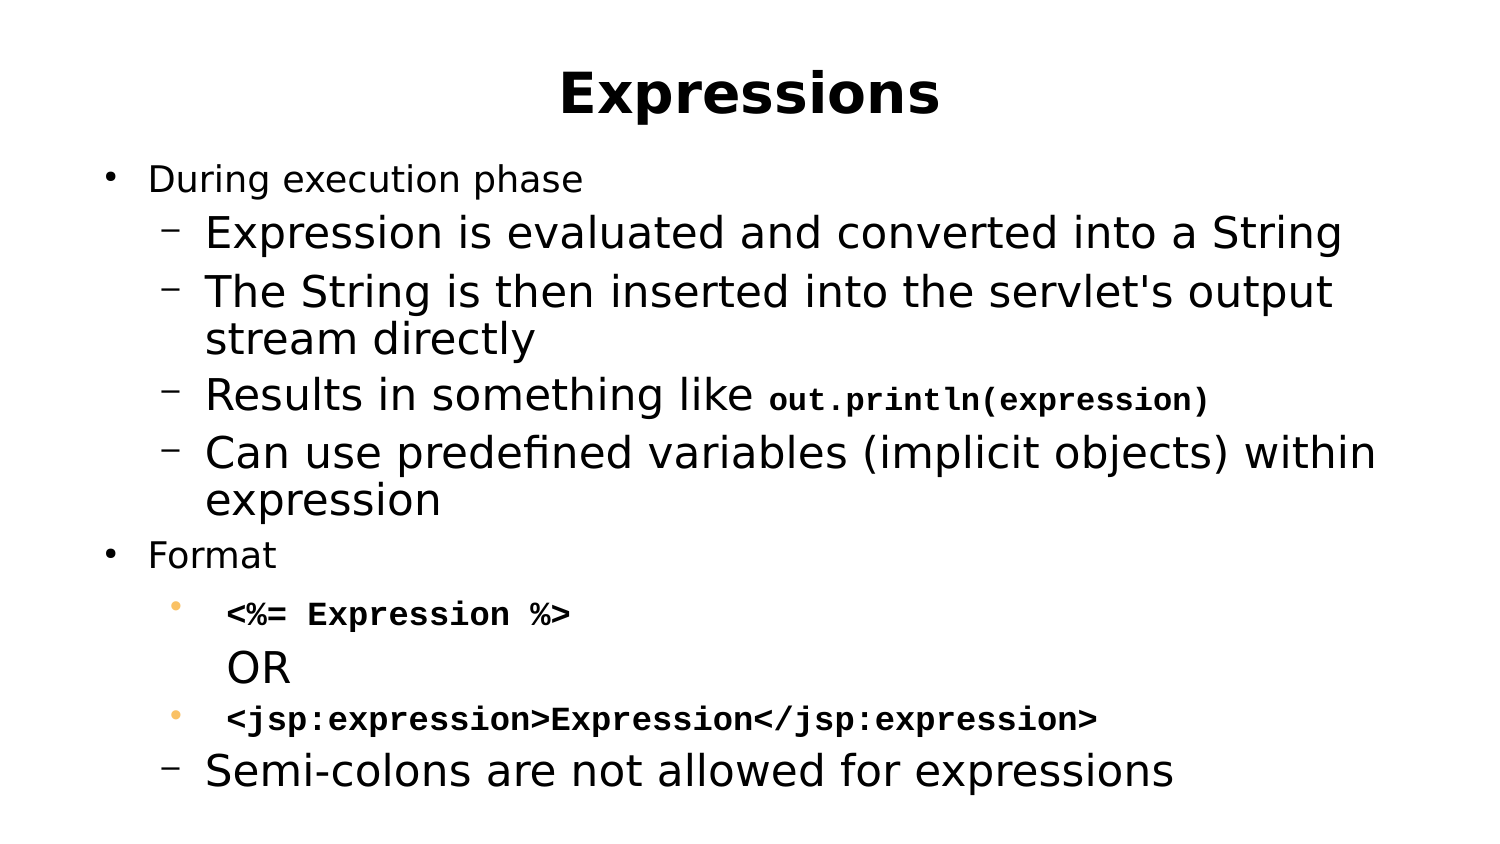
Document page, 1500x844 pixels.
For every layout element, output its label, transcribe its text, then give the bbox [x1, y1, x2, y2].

title Expressions [75, 33, 1425, 133]
list During execution phase Expression is evaluated and converted into a String The String is then inserted into the servlet's output stream directly Results in something like out.println(expression) Can use predefined variables (implicit objects) within expression Format <%= Expression %> OR <jsp:expression>Expression</jsp:expression> Semi-colons are not allowed for expressions [75, 153, 1395, 807]
